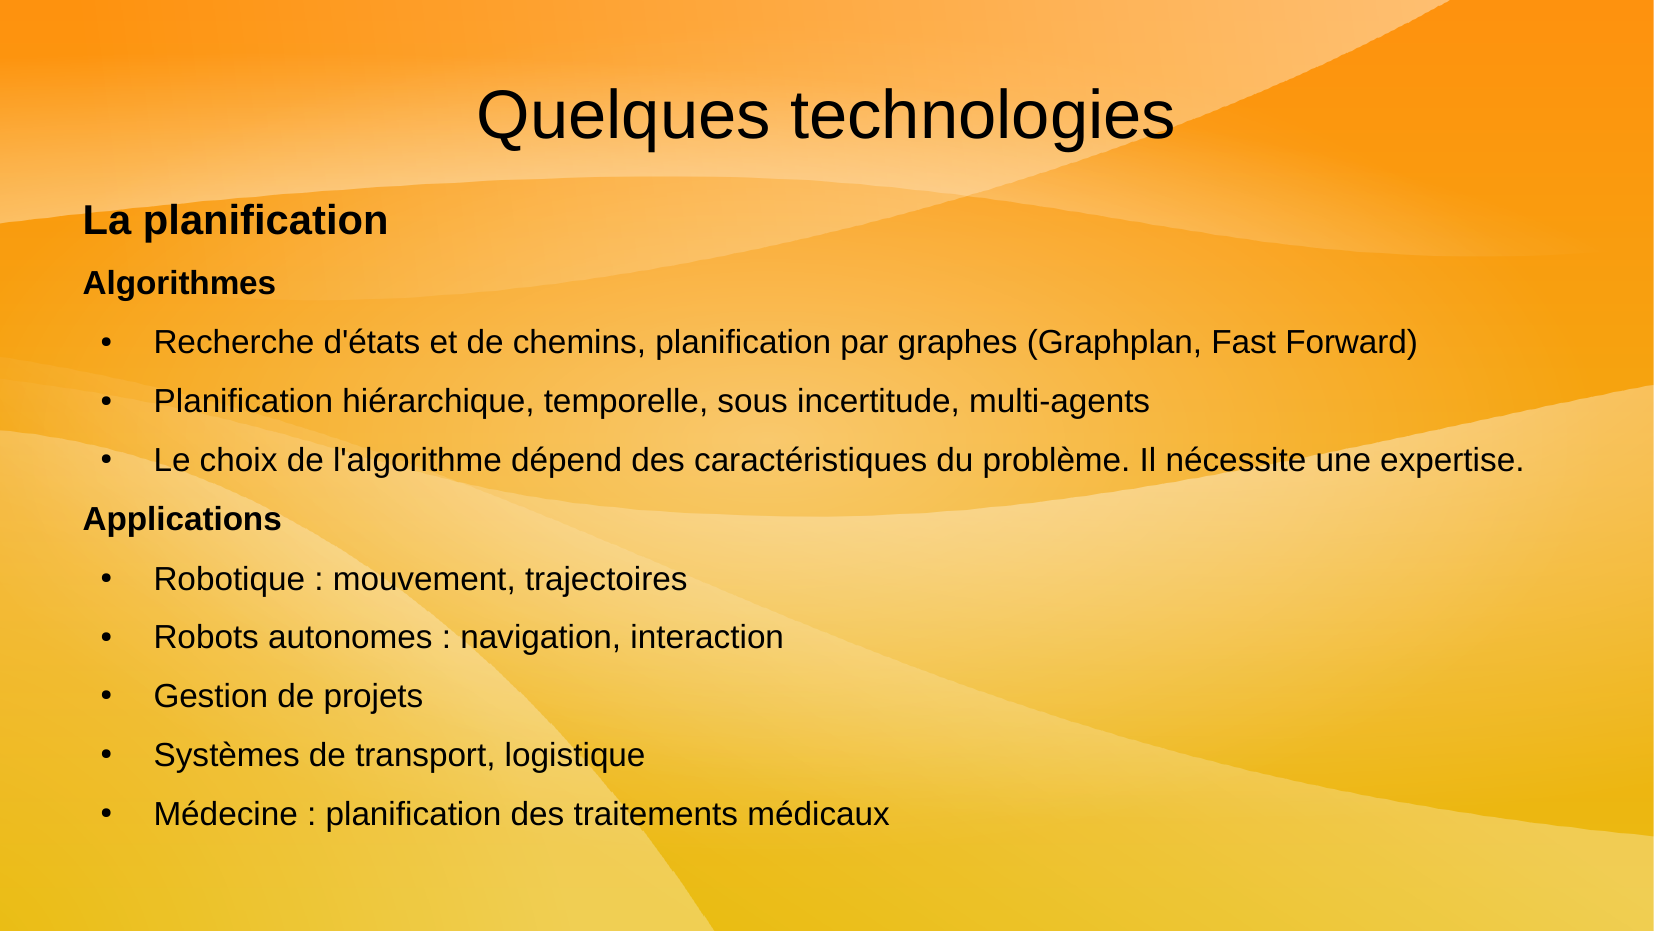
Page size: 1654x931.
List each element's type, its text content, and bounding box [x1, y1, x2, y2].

title Quelques technologies [82, 37, 1571, 193]
list La planification Algorithmes Recherche d'états et de chemins, planification par graphes (Graphplan, Fast Forward) Planification hiérarchique, temporelle, sous incertitude, multi-agents Le choix de l'algorithme dépend des caractéristiques du problème. Il nécessite une expertise. Applications Robotique : mouvement, trajectoires Robots autonomes : navigation, interaction Gestion de projets Systèmes de transport, logistique Médecine : planification des traitements médicaux [82, 196, 1571, 929]
picture [0, 0, 1654, 931]
